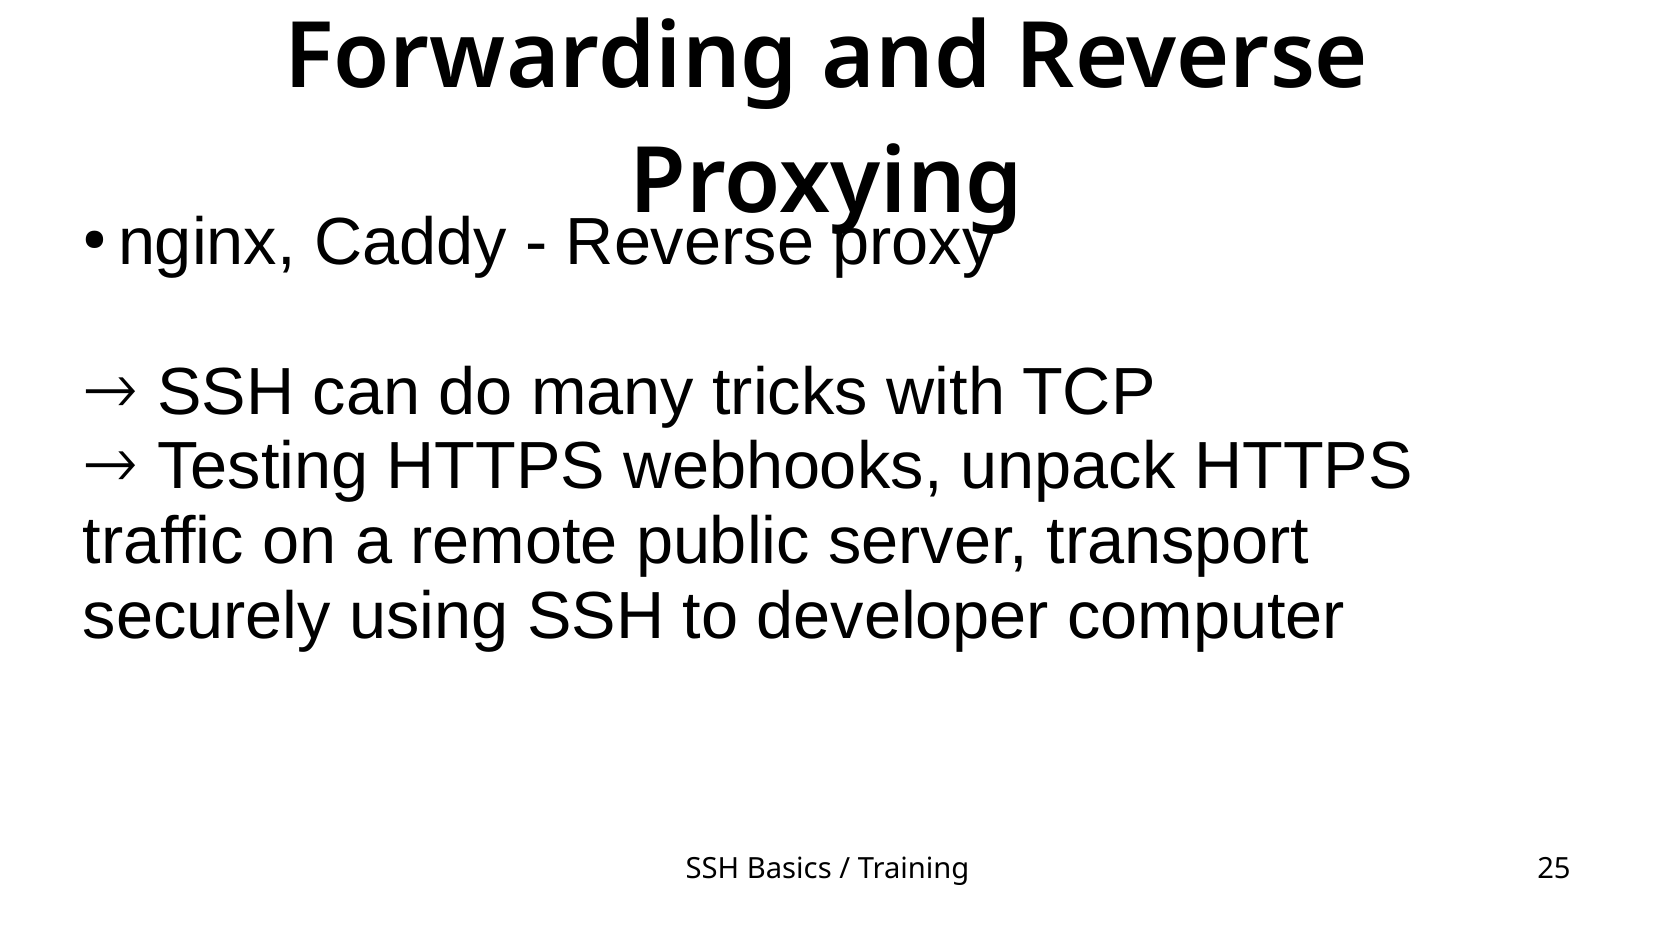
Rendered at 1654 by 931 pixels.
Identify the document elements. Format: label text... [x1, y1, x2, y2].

subtitle nginx, Caddy - Reverse proxy 🡒 SSH can do many tricks with TCP 🡒 Testing HTTPS webhooks, unpack HTTPS traffic on a remote public server, transport securely using SSH to developer computer [82, 204, 1571, 707]
title Forwarding and Reverse Proxying [82, 37, 1571, 193]
